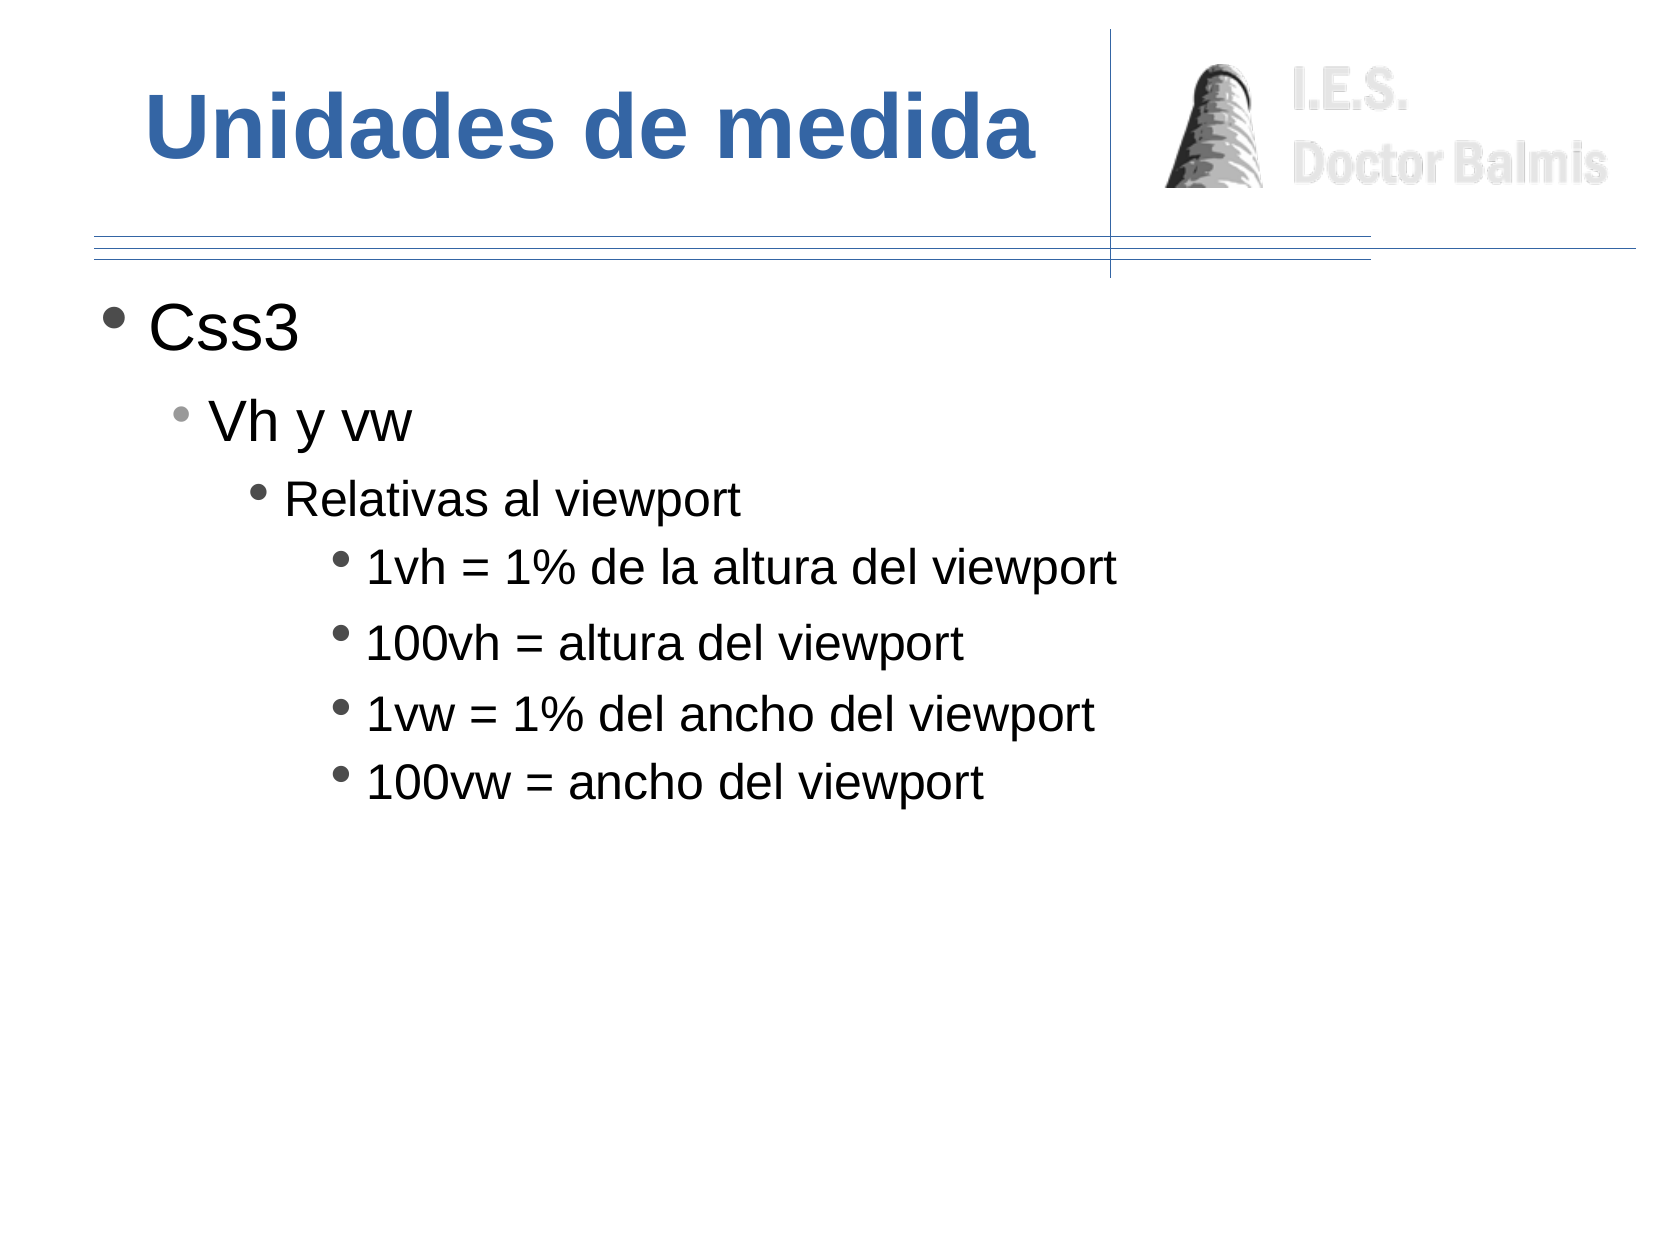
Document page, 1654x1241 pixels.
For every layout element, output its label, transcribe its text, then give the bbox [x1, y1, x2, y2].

title Unidades de medida [118, 23, 1063, 231]
list Css3 Vh y vw Relativas al viewport 1vh = 1% de la altura del viewport 100vh = altura del viewport 1vw = 1% del ancho del viewport 100vw = ancho del viewport [82, 290, 1571, 1010]
picture [1133, 64, 1619, 188]
